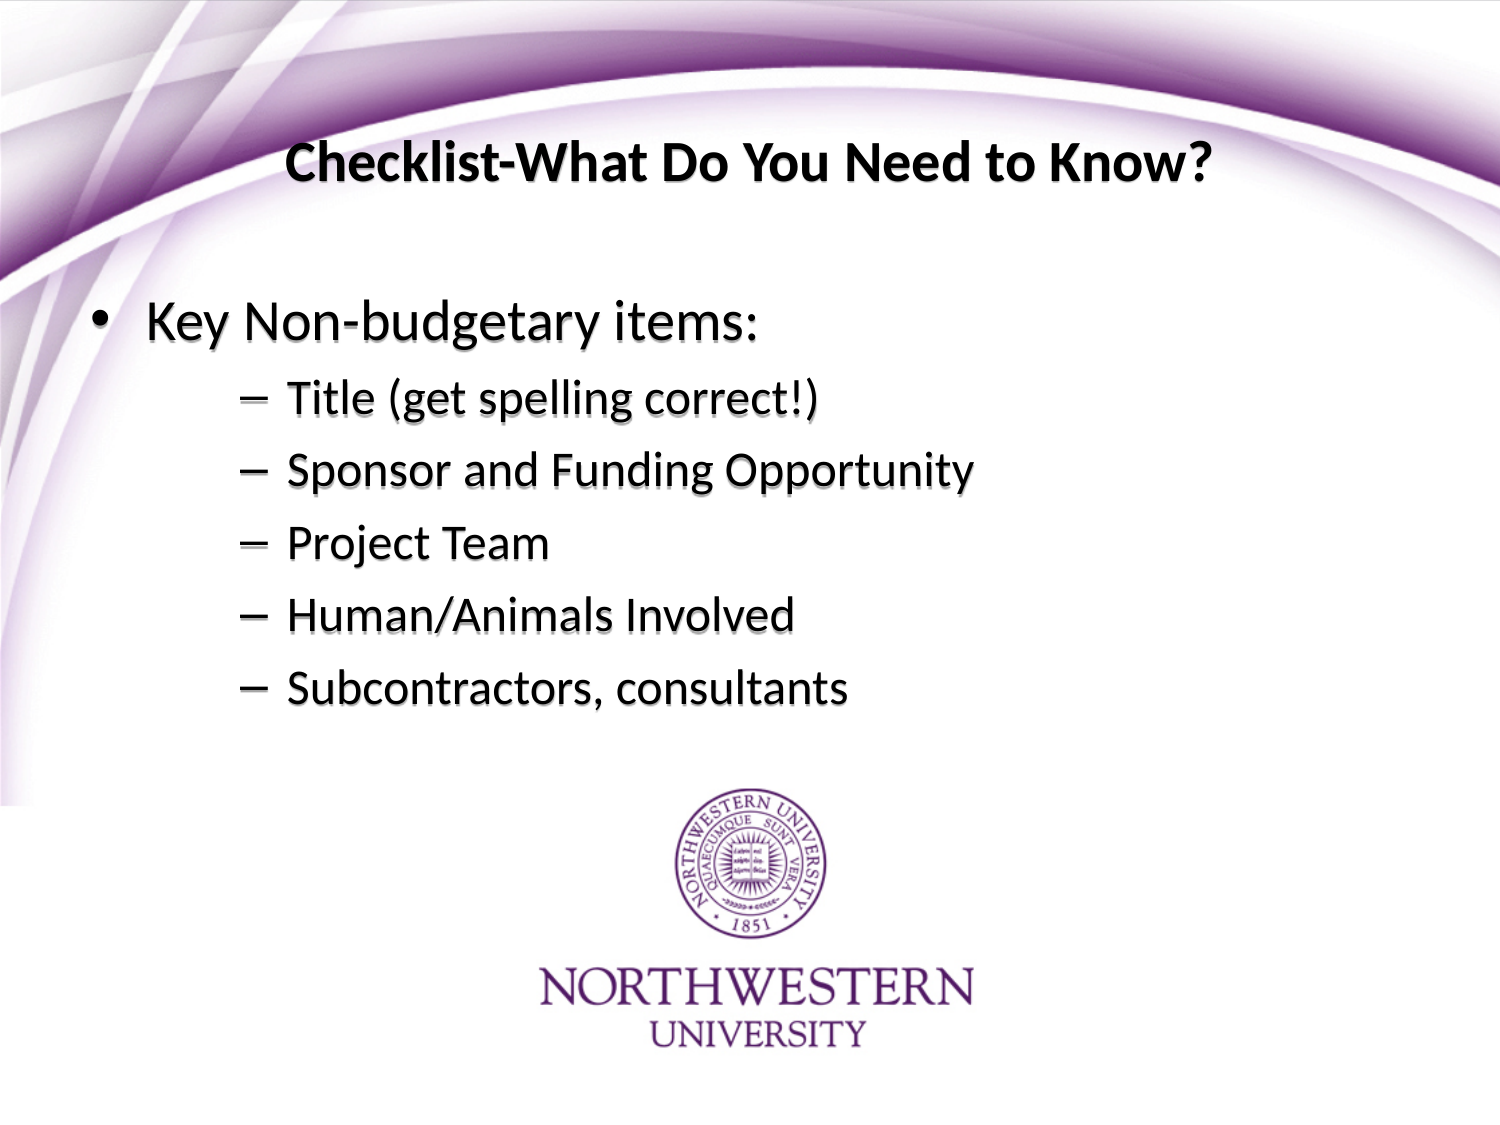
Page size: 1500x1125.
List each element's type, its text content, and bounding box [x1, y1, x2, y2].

title Checklist-What Do You Need to Know? [75, 101, 1426, 215]
list Key Non-budgetary items: Title (get spelling correct!) Sponsor and Funding Opportunity Project Team Human/Animals Involved Subcontractors, consultants [75, 274, 1426, 912]
